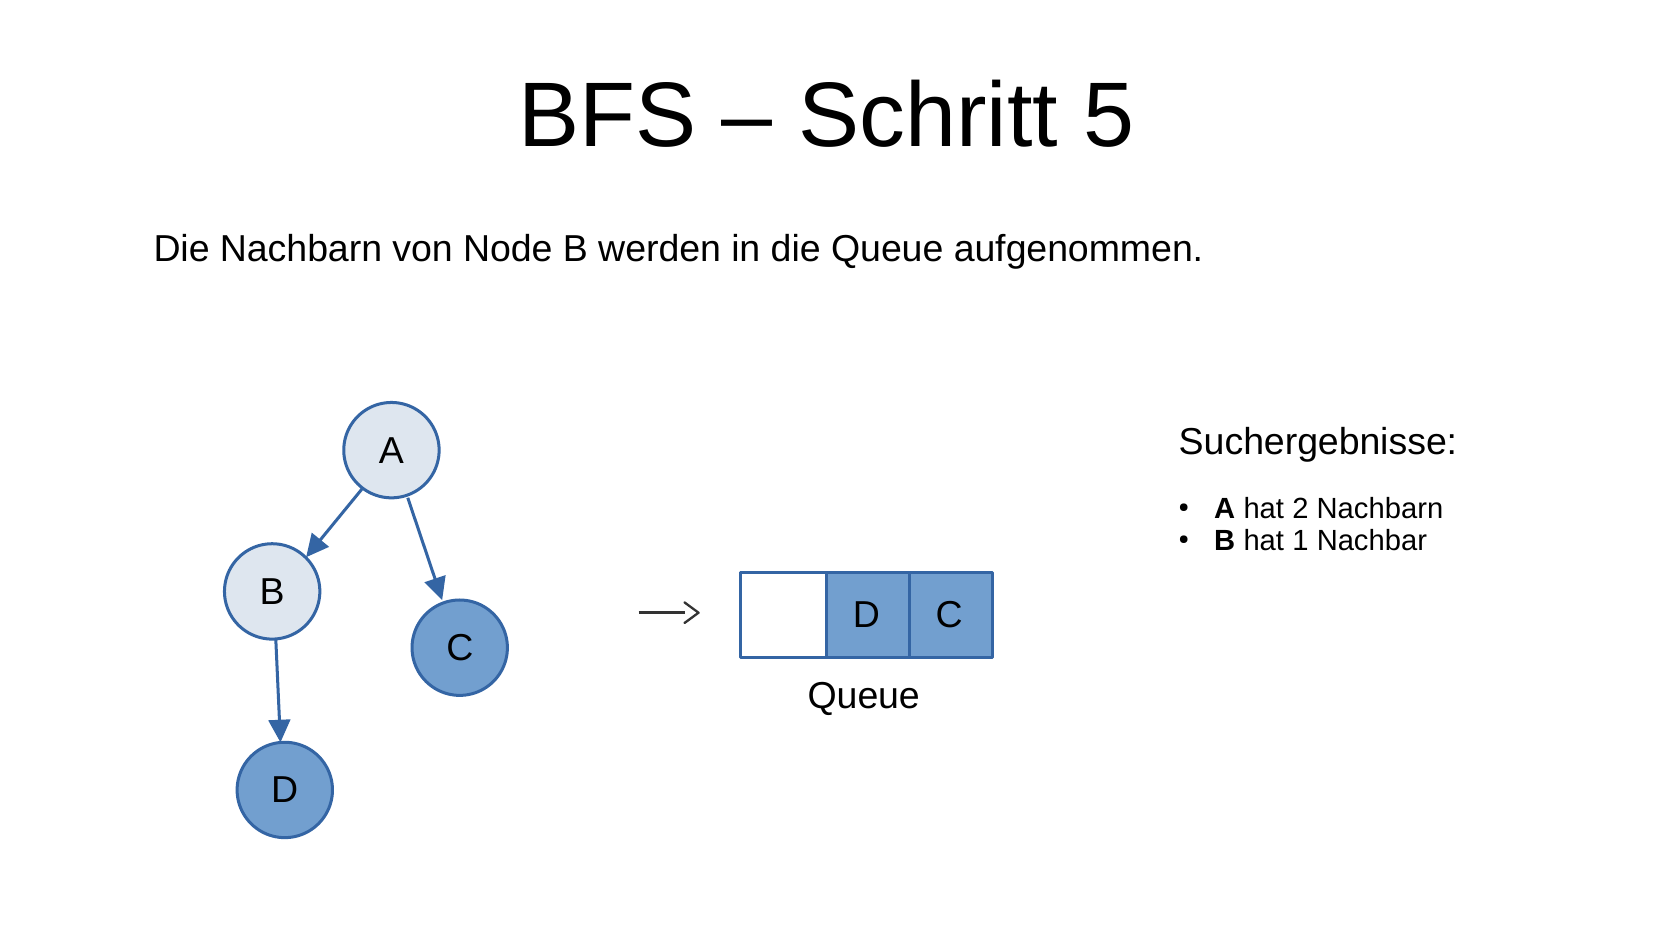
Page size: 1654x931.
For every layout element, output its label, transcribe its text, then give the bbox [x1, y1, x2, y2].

text_box [740, 572, 827, 658]
text_box Queue [792, 667, 938, 730]
text_box A [343, 402, 440, 498]
text_box C [412, 600, 508, 696]
text_box Suchergebnisse: [1164, 413, 1536, 476]
list Die Nachbarn von Node B werden in die Queue aufgenommen. [82, 227, 1571, 365]
text_box D [237, 742, 333, 838]
text_box C [910, 572, 993, 658]
text_box A hat 2 Nachbarn B hat 1 Nachbar [1164, 484, 1497, 747]
text_box B [224, 543, 320, 640]
text_box D [827, 572, 910, 658]
title BFS – Schritt 5 [82, 37, 1571, 193]
